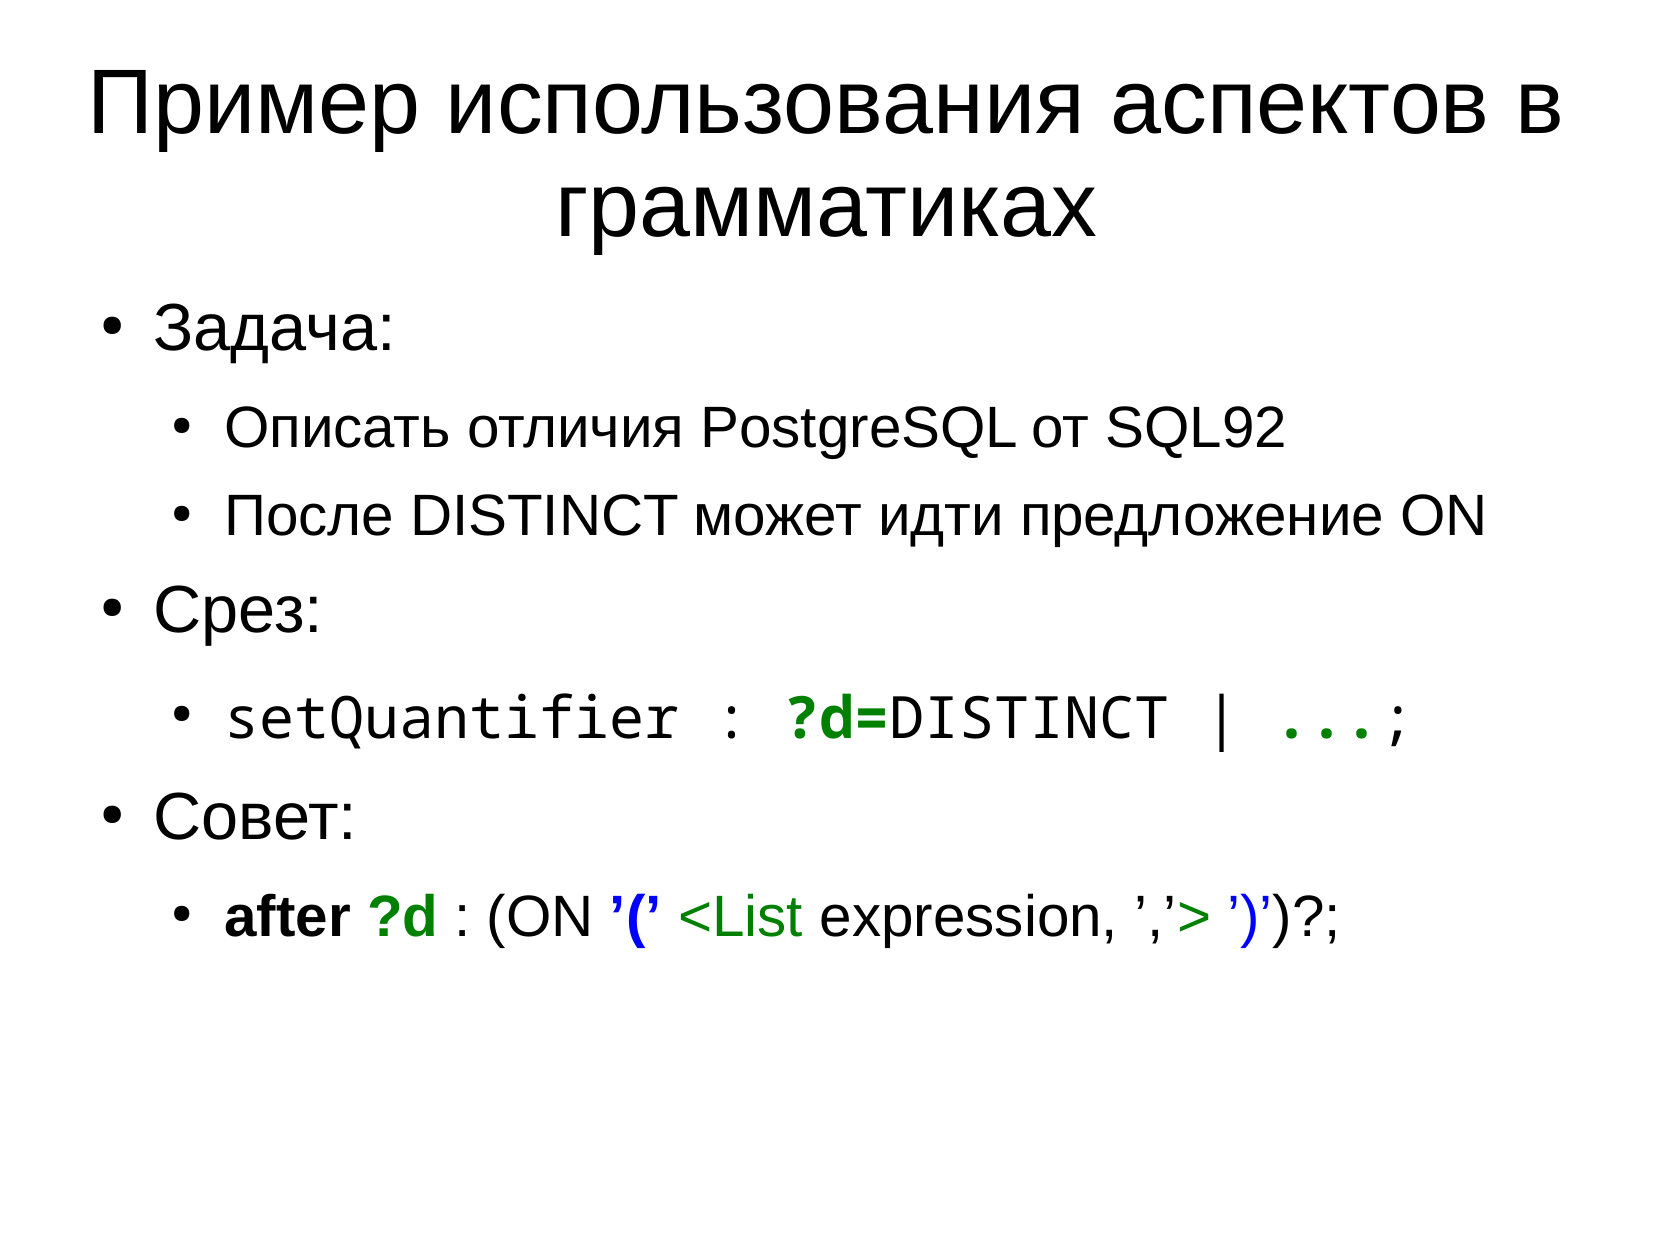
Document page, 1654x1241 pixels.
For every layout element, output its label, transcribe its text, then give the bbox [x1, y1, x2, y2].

title Пример использования аспектов в грамматиках [82, 50, 1571, 256]
list Задача: Описать отличия PostgreSQL от SQL92 После DISTINCT может идти предложение ON Срез: setQuantifier : ?d=DISTINCT | ...; Совет: after ?d : (ON ’(’ <List expression, ’,’> ’)’)?; [82, 290, 1571, 1109]
